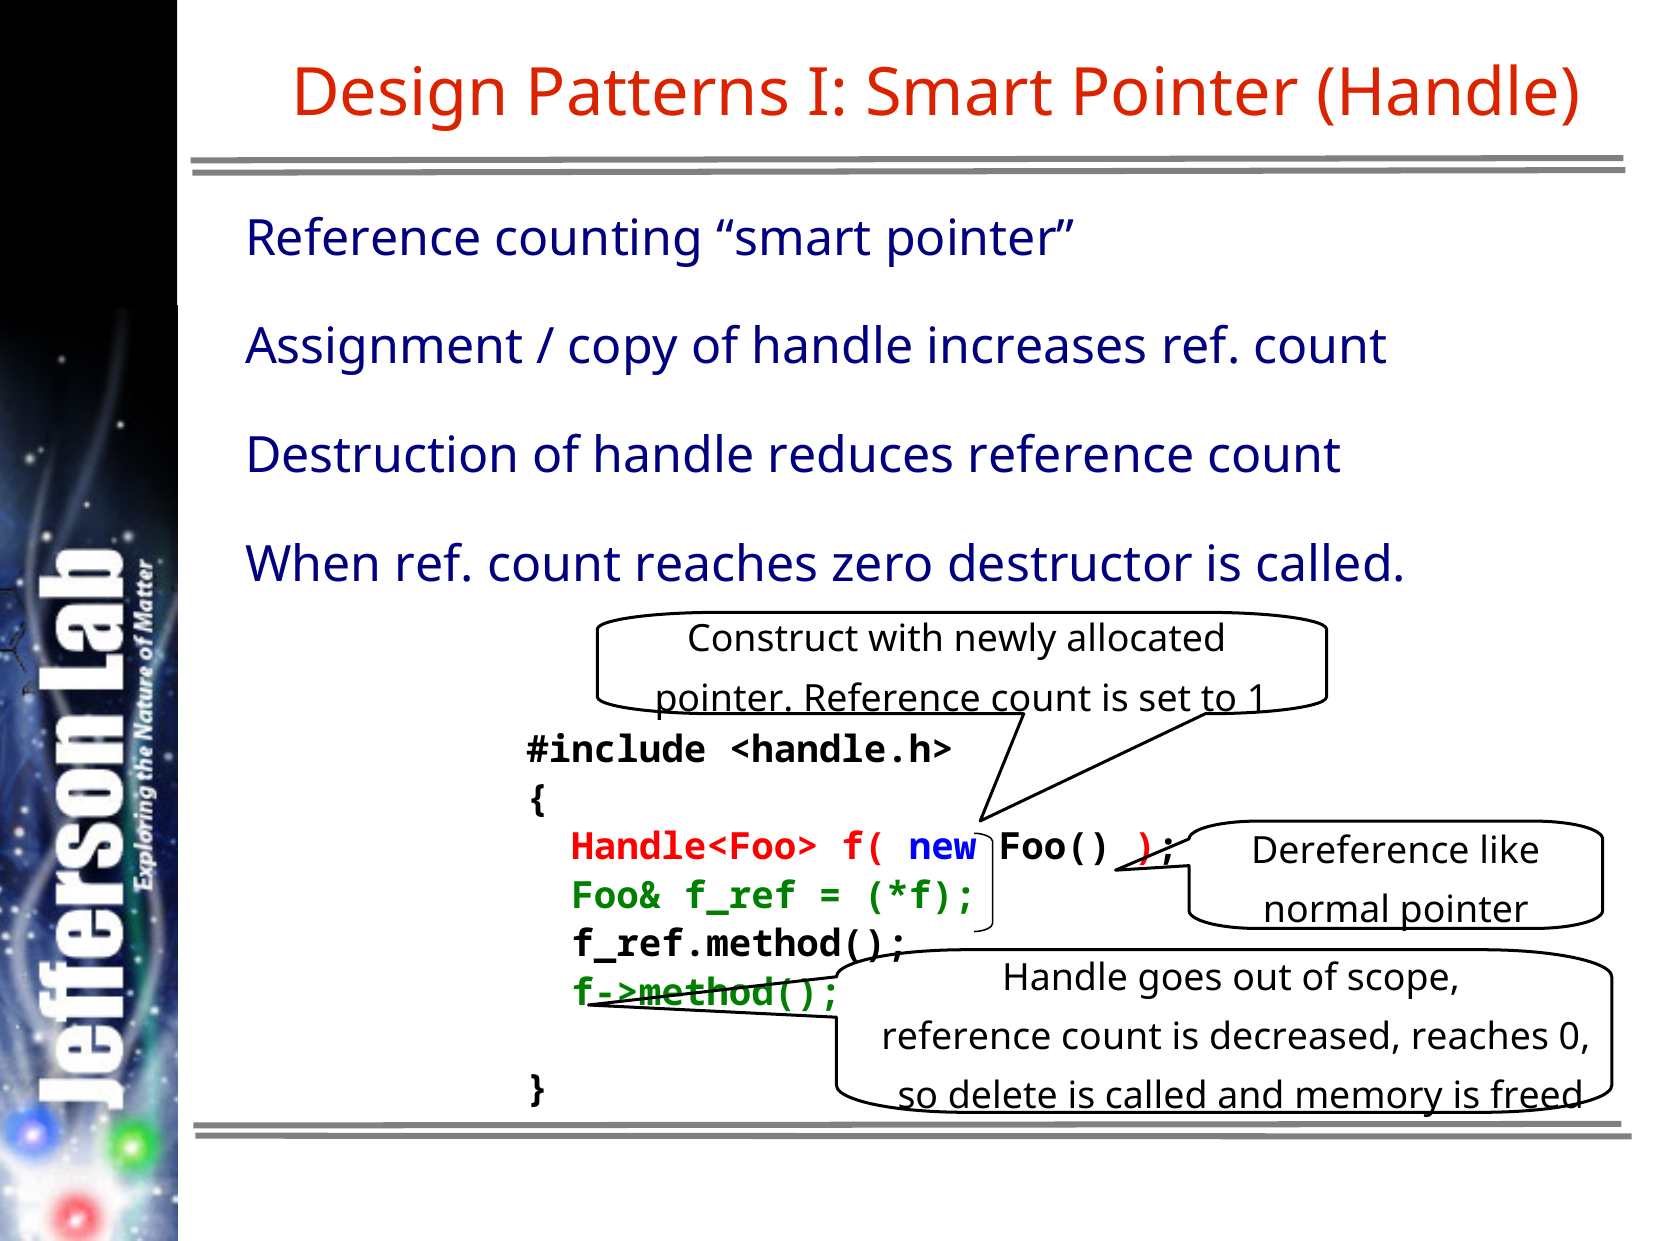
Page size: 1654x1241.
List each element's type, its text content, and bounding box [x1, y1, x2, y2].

picture [0, 308, 178, 1241]
list Reference counting “smart pointer” Assignment / copy of handle increases ref. count Destruction of handle reduces reference count When ref. count reaches zero destructor is called. [227, 190, 1628, 619]
text_box Handle goes out of scope, reference count is decreased, reaches 0, so delete is called and memory is freed [588, 949, 1612, 1113]
text_box #include <handle.h> { Handle<Foo> f( new Foo() ); Foo& f_ref = (*f); f_ref.method(); f->method(); } [511, 716, 1226, 1120]
text_box Dereference like normal pointer [1115, 821, 1603, 929]
text_box Construct with newly allocated pointer. Reference count is set to 1 [597, 612, 1327, 821]
title Design Patterns I: Smart Pointer (Handle) [235, 17, 1638, 149]
